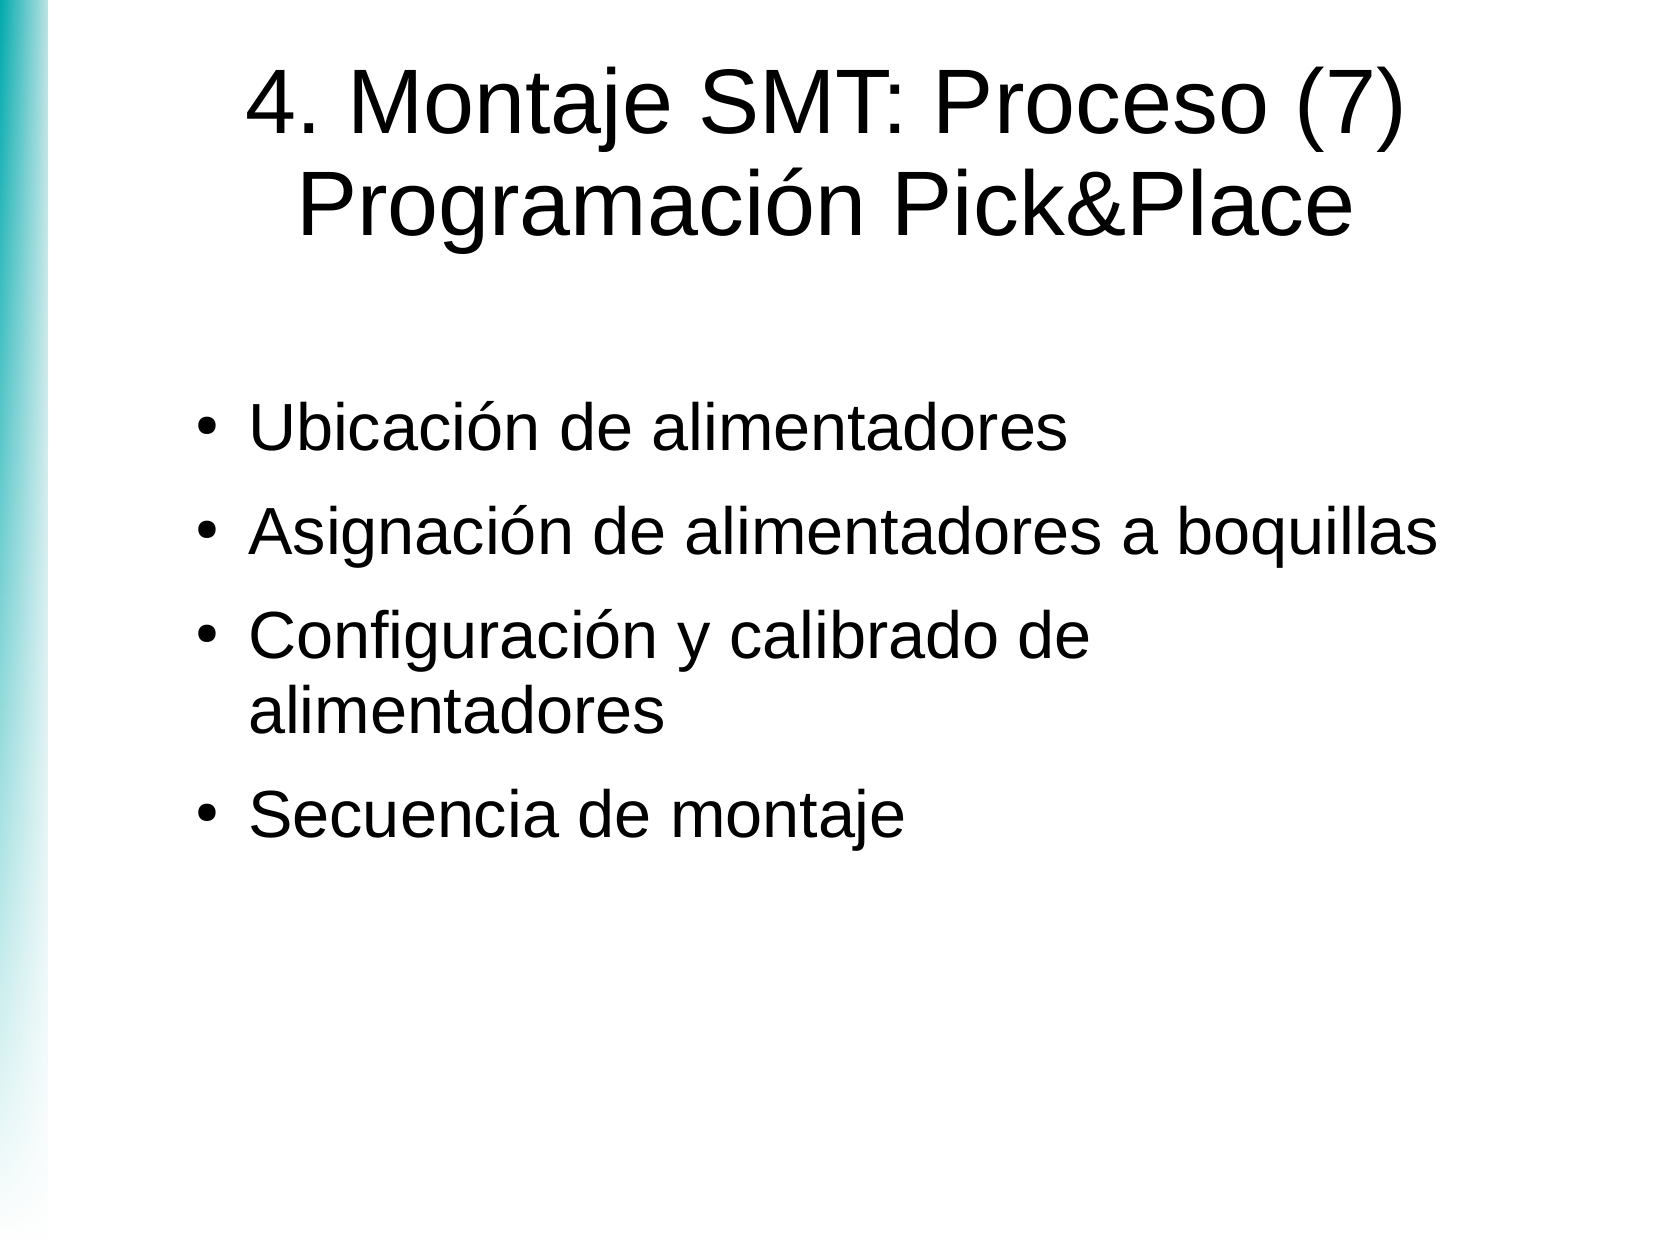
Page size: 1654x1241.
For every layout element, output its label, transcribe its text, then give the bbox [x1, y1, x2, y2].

title 4. Montaje SMT: Proceso (7) Programación Pick&Place [82, 49, 1571, 257]
list Ubicación de alimentadores Asignación de alimentadores a boquillas Configuración y calibrado de alimentadores Secuencia de montaje [177, 389, 1489, 1111]
